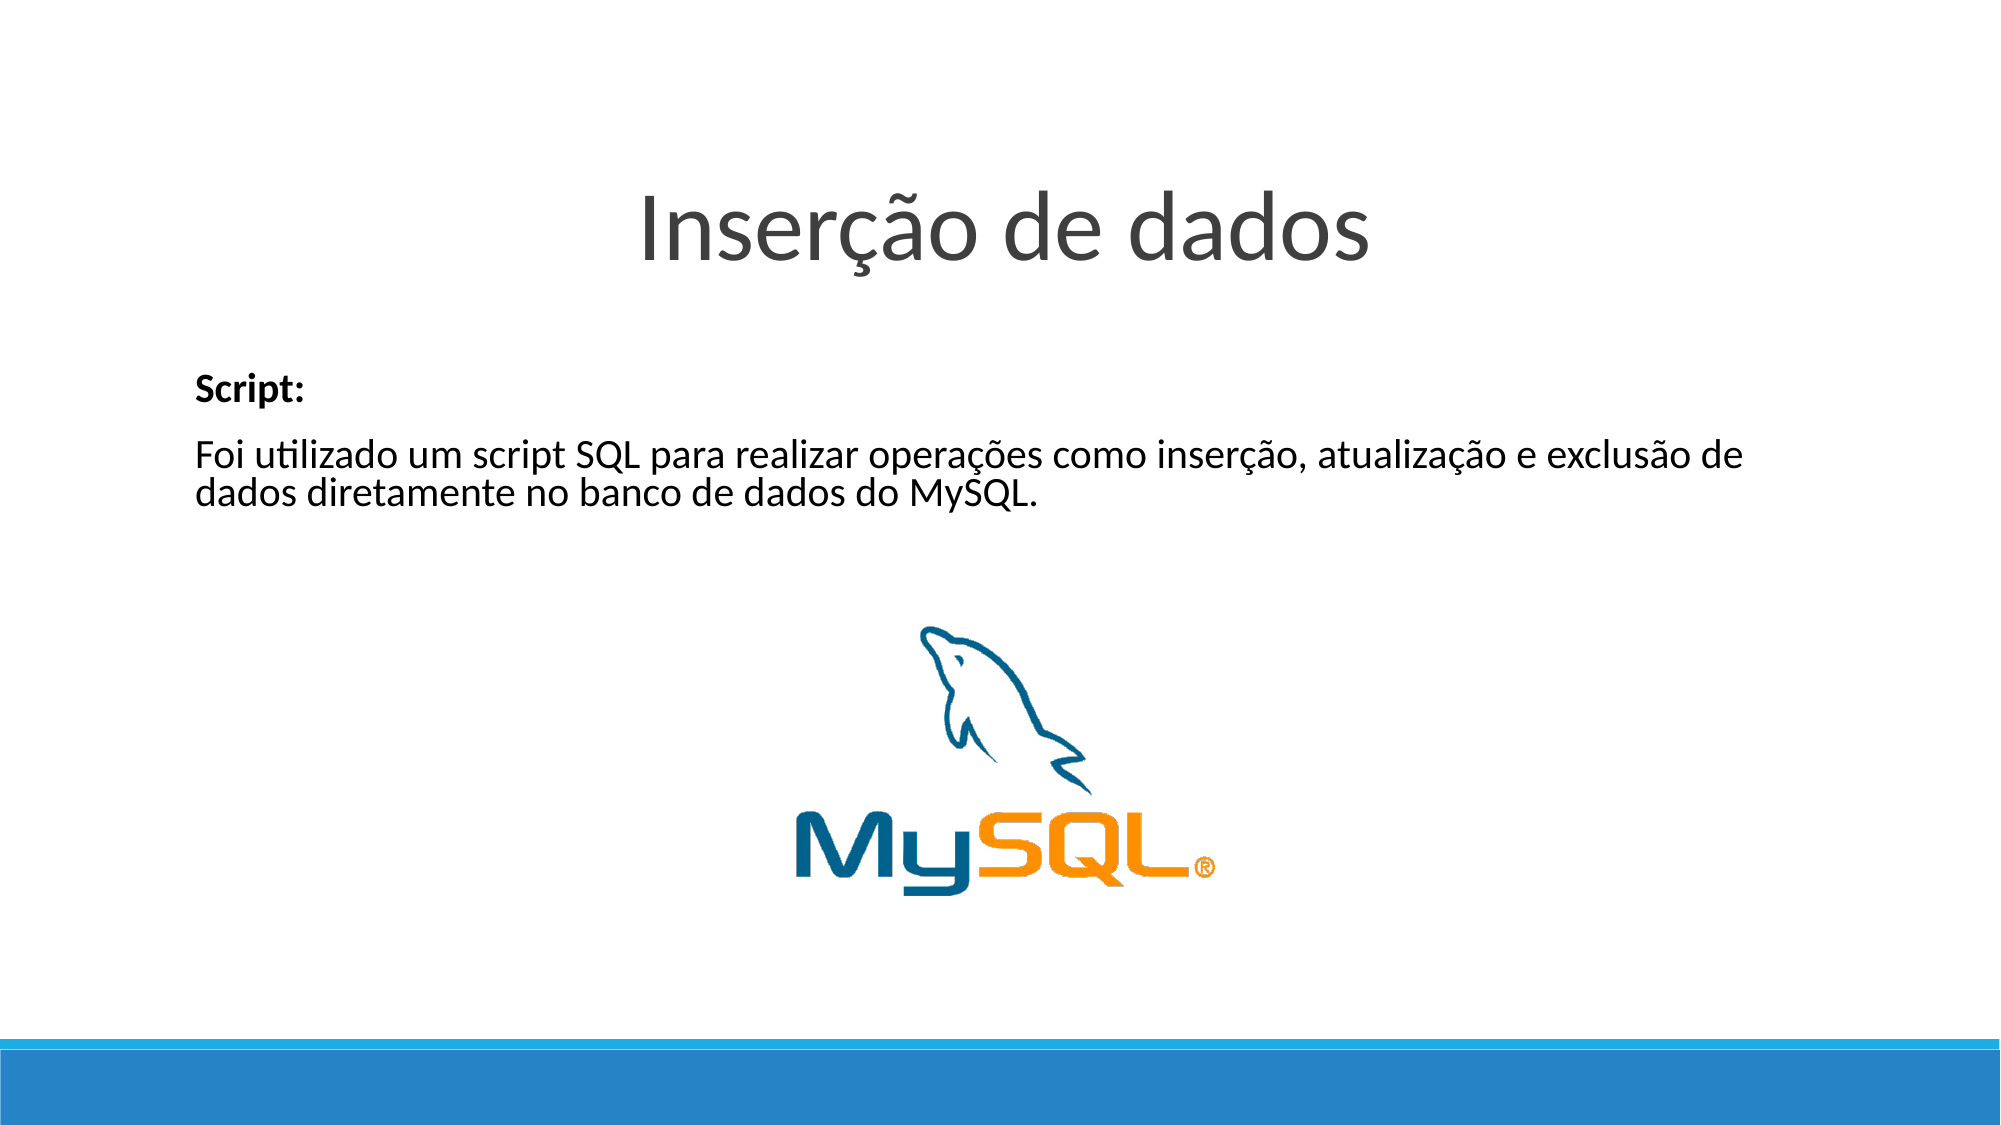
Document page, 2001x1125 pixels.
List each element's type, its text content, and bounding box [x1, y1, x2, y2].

text_box Script: Foi utilizado um script SQL para realizar operações como inserção, atualização e exclusão de dados diretamente no banco de dados do MySQL. [180, 302, 1830, 963]
text_box Inserção de dados [180, 47, 1830, 285]
picture [735, 558, 1275, 963]
